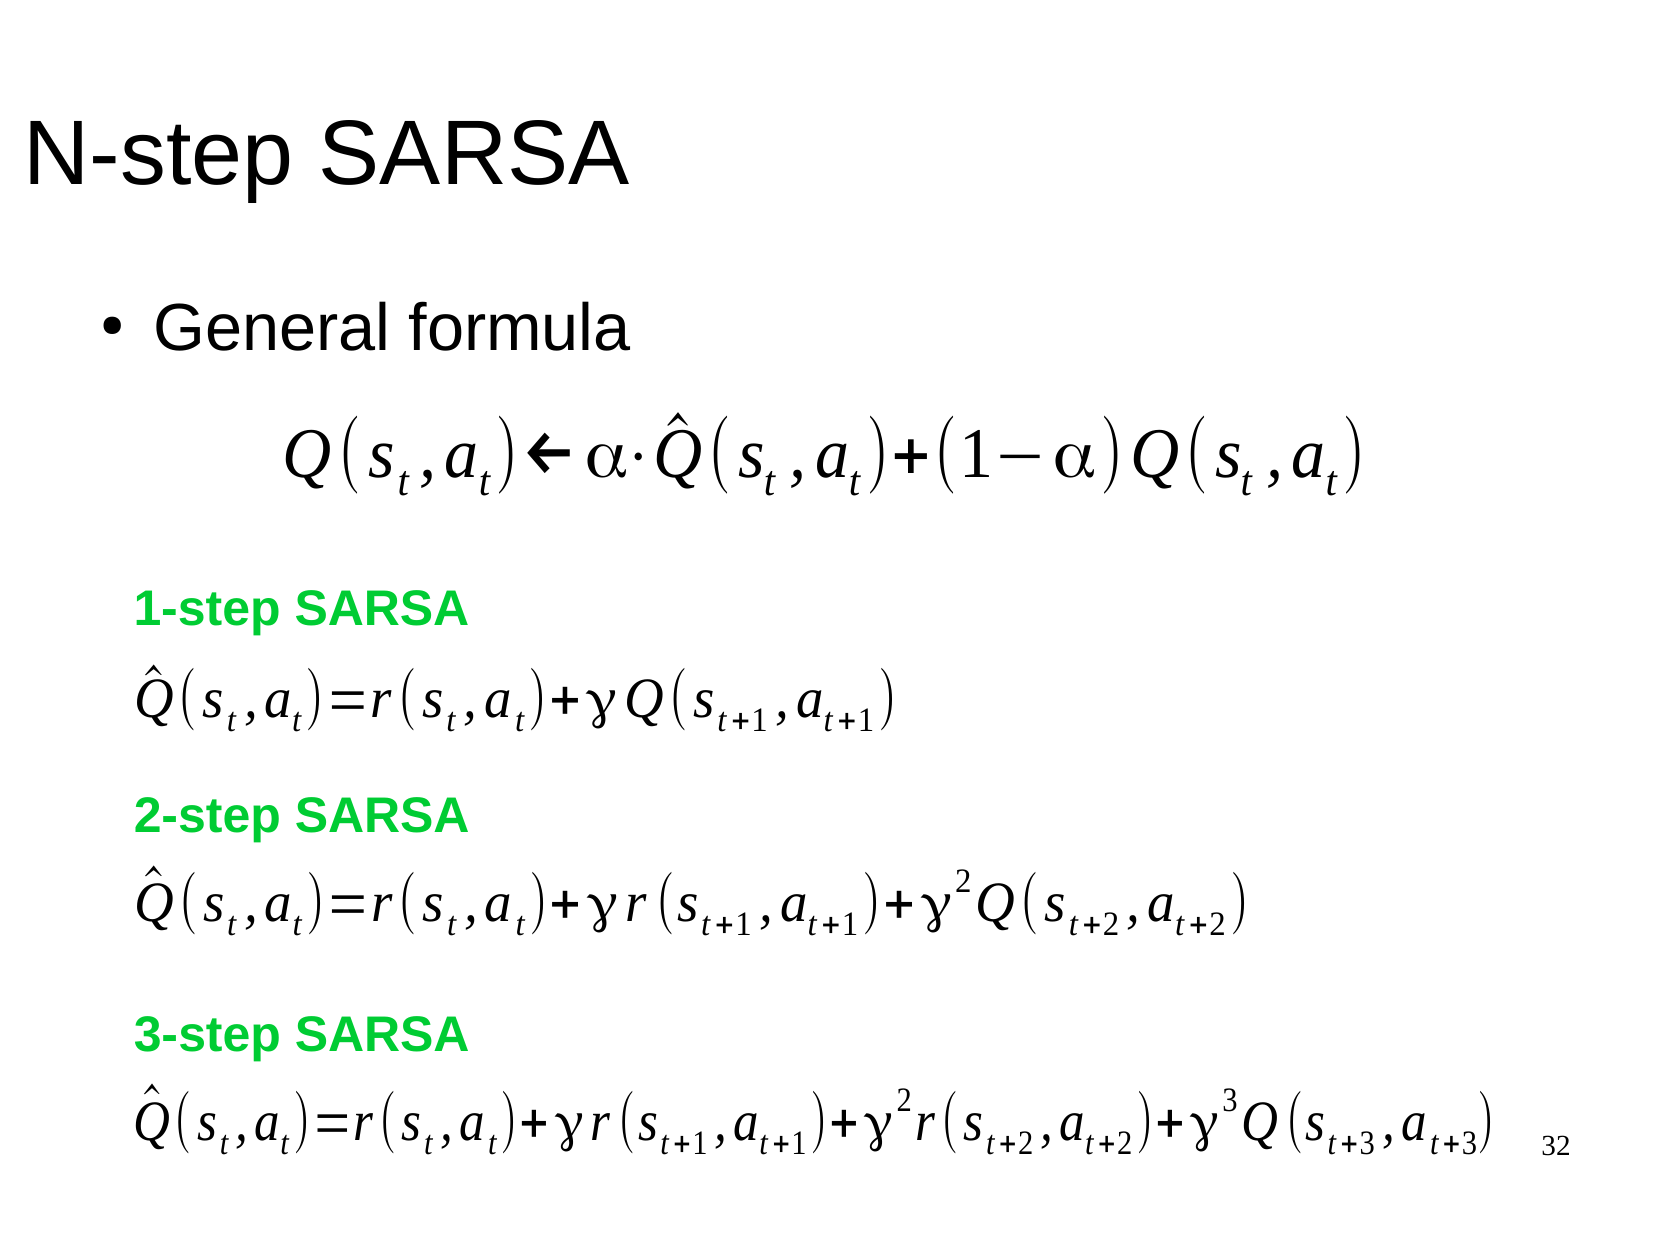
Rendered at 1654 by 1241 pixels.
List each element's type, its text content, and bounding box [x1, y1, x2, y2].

chart [120, 860, 1261, 942]
text_box 3-step SARSA [118, 998, 485, 1070]
text_box 1-step SARSA [118, 573, 485, 645]
list General formula [82, 290, 1571, 1010]
chart [120, 659, 909, 739]
title N-step SARSA [23, 49, 1512, 257]
chart [120, 1079, 1509, 1161]
chart [265, 406, 1383, 505]
text_box 2-step SARSA [118, 779, 485, 851]
